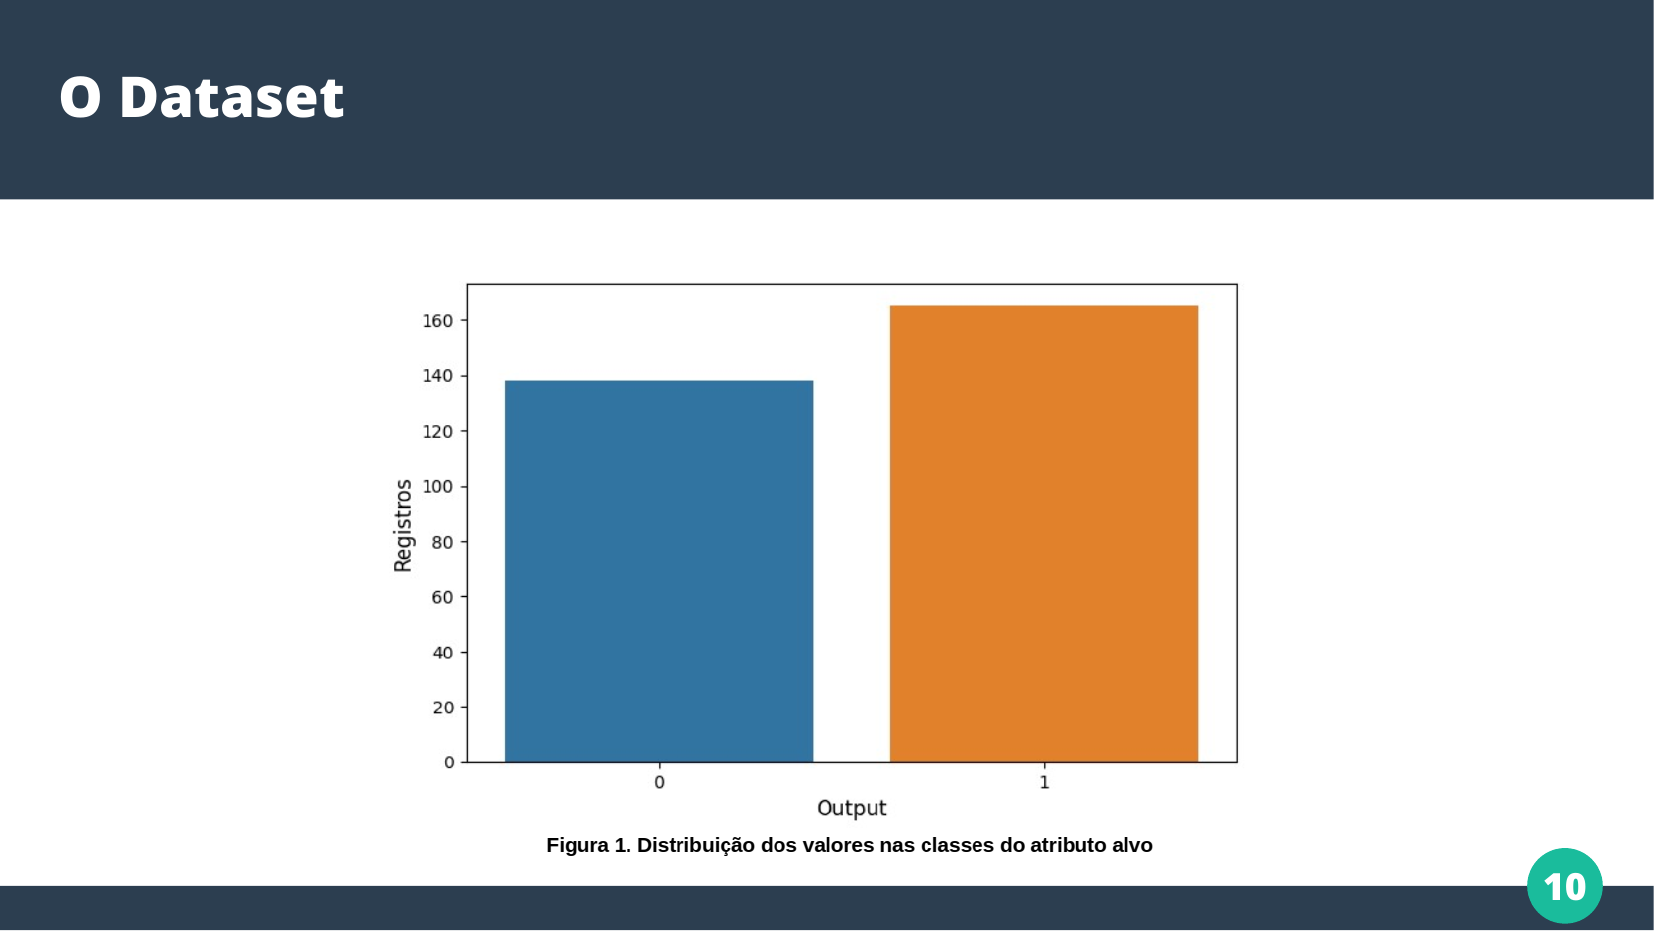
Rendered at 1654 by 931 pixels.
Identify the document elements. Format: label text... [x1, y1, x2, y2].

title O Dataset [59, 37, 1595, 156]
picture [379, 243, 1274, 864]
